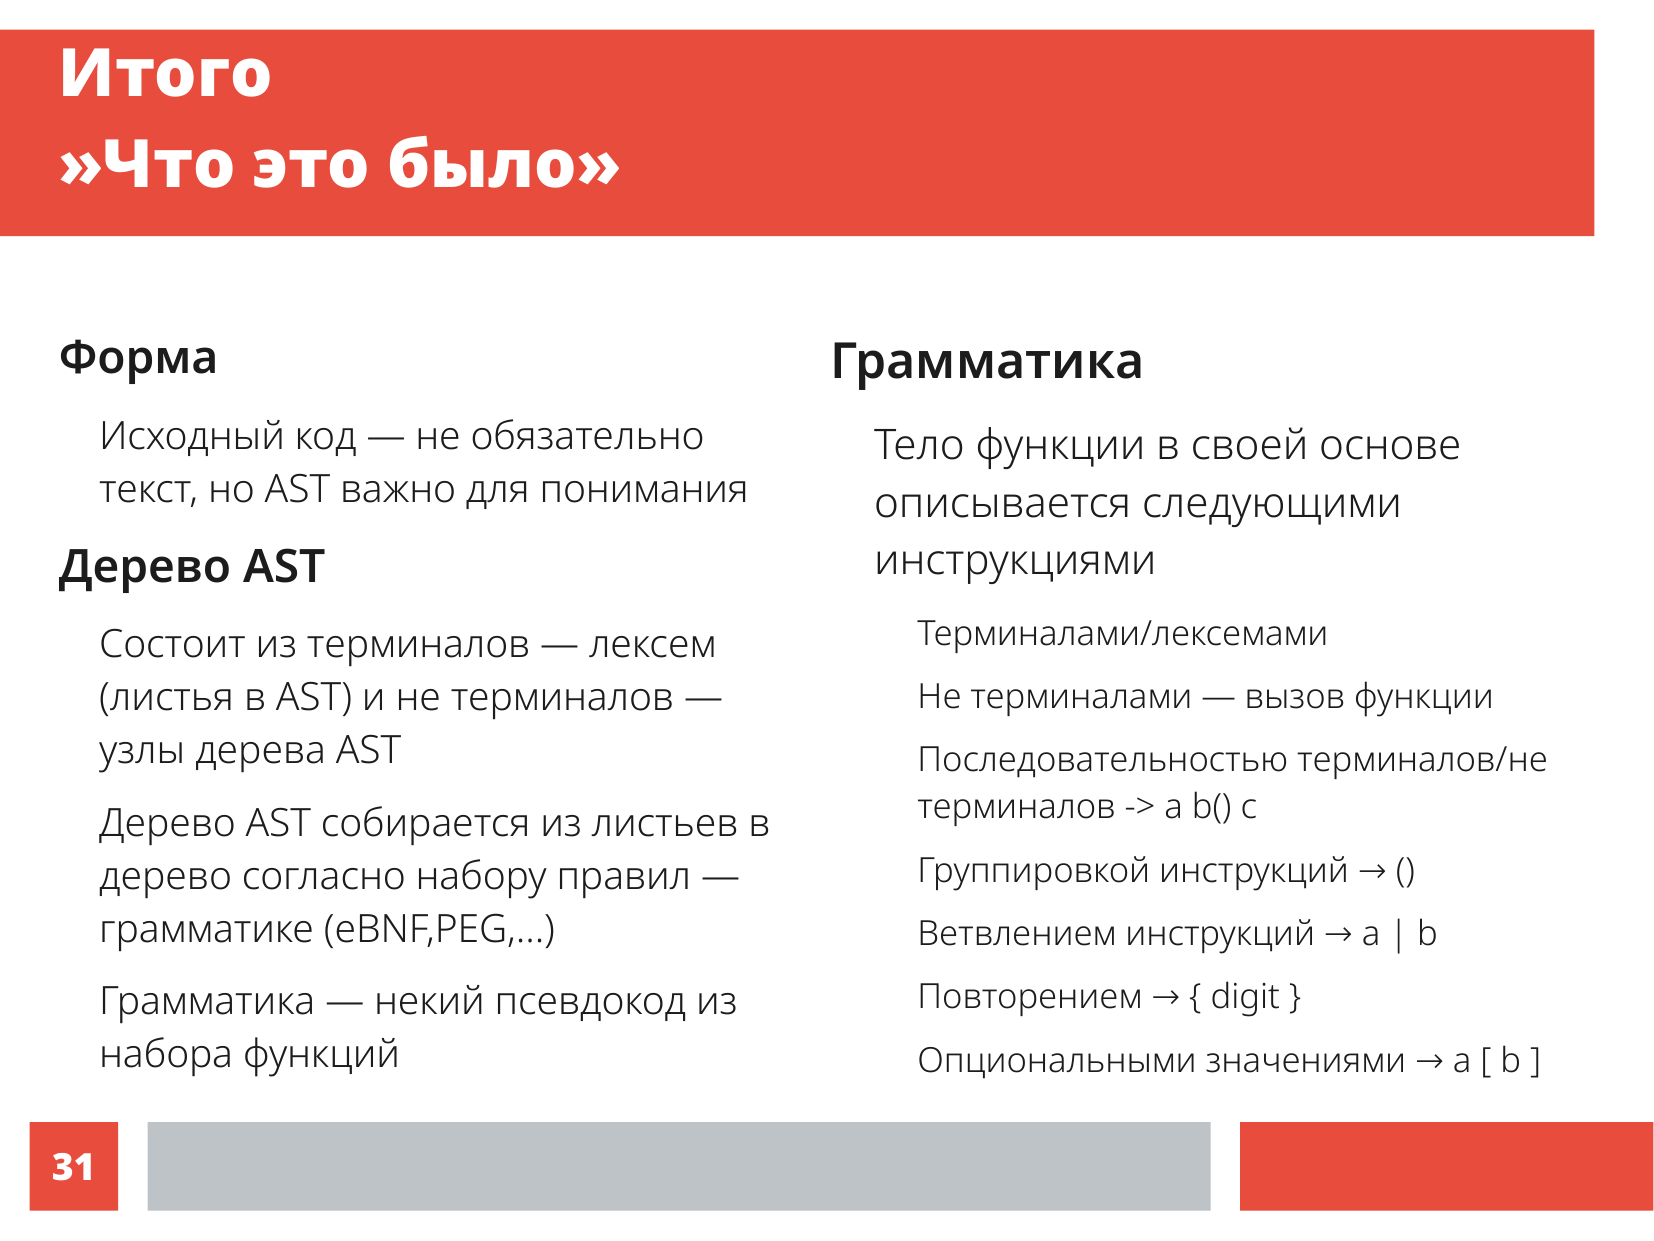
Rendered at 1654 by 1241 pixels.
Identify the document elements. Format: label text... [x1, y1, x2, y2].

title Итого »Что это было» [59, 59, 1595, 207]
list Грамматика Тело функции в своей основе описывается следующими инструкциями Терминалами/лексемами Не терминалами — вызов функции Последовательностью терминалов/не терминалов -> a b() c Группировкой инструкций → () Ветвлением инструкций → a | b Повторением → { digit } Опциональными значениями → a [ b ] [830, 324, 1566, 1093]
list Форма Исходный код — не обязательно текст, но AST важно для понимания Дерево AST Состоит из терминалов — лексем (листья в AST) и не терминалов — узлы дерева AST Дерево AST собирается из листьев в дерево согласно набору правил — грамматике (eBNF,PEG,…) Грамматика — некий псевдокод из набора функций [59, 324, 794, 1093]
